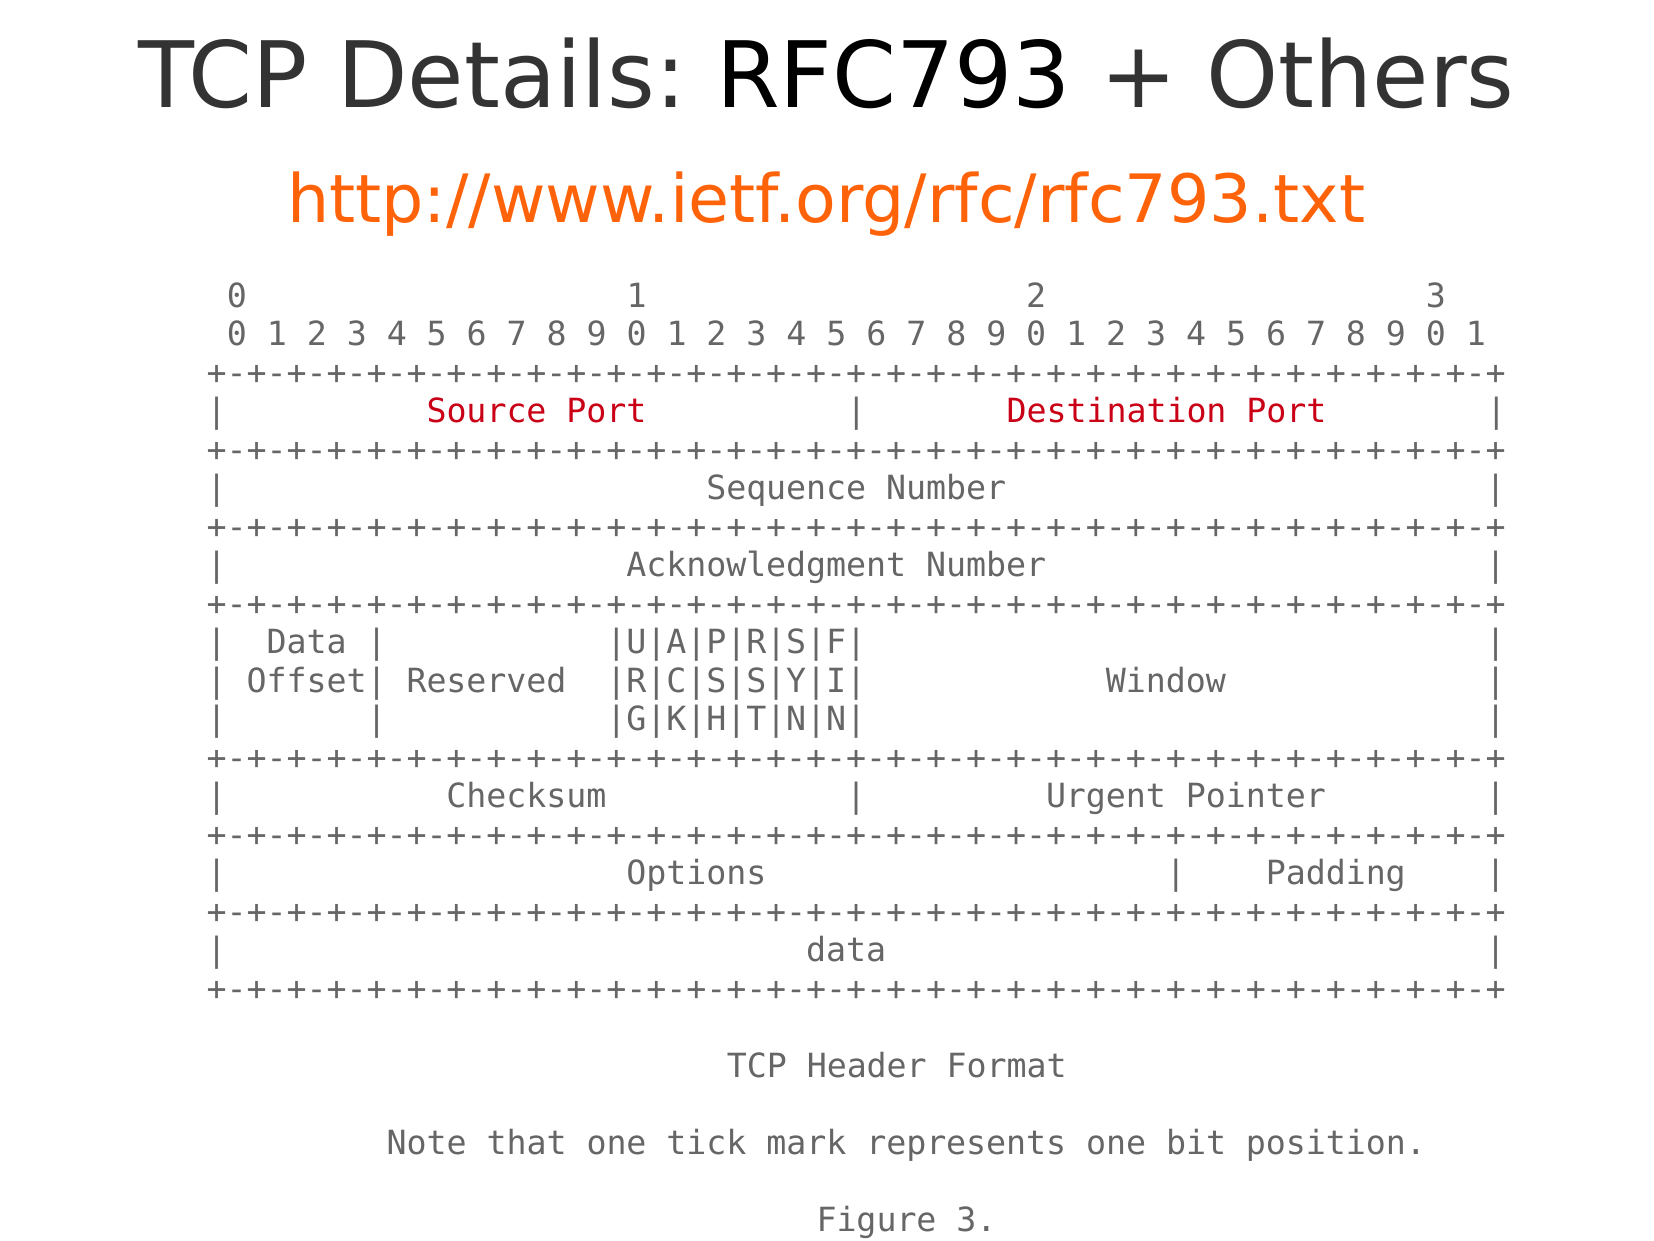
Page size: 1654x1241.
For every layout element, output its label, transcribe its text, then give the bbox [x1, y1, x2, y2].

subtitle http://www.ietf.org/rfc/rfc793.txt 0 1 2 3 0 1 2 3 4 5 6 7 8 9 0 1 2 3 4 5 6 7 8 9 0 1 2 3 4 5 6 7 8 9 0 1 +-+-+-+-+-+-+-+-+-+-+-+-+-+-+-+-+-+-+-+-+-+-+-+-+-+-+-+-+-+-+-+-+ | Source Port | Destination Port | +-+-+-+-+-+-+-+-+-+-+-+-+-+-+-+-+-+-+-+-+-+-+-+-+-+-+-+-+-+-+-+-+ | Sequence Number | +-+-+-+-+-+-+-+-+-+-+-+-+-+-+-+-+-+-+-+-+-+-+-+-+-+-+-+-+-+-+-+-+ | Acknowledgment Number | +-+-+-+-+-+-+-+-+-+-+-+-+-+-+-+-+-+-+-+-+-+-+-+-+-+-+-+-+-+-+-+-+ | Data | |U|A|P|R|S|F| | | Offset| Reserved |R|C|S|S|Y|I| Window | | | |G|K|H|T|N|N| | +-+-+-+-+-+-+-+-+-+-+-+-+-+-+-+-+-+-+-+-+-+-+-+-+-+-+-+-+-+-+-+-+ | Checksum | Urgent Pointer | +-+-+-+-+-+-+-+-+-+-+-+-+-+-+-+-+-+-+-+-+-+-+-+-+-+-+-+-+-+-+-+-+ | Options | Padding | +-+-+-+-+-+-+-+-+-+-+-+-+-+-+-+-+-+-+-+-+-+-+-+-+-+-+-+-+-+-+-+-+ | data | +-+-+-+-+-+-+-+-+-+-+-+-+-+-+-+-+-+-+-+-+-+-+-+-+-+-+-+-+-+-+-+-+ TCP Header Format Note that one tick mark represents one bit position. Figure 3. [82, 156, 1571, 1241]
title TCP Details: RFC793 + Others [82, 0, 1571, 156]
